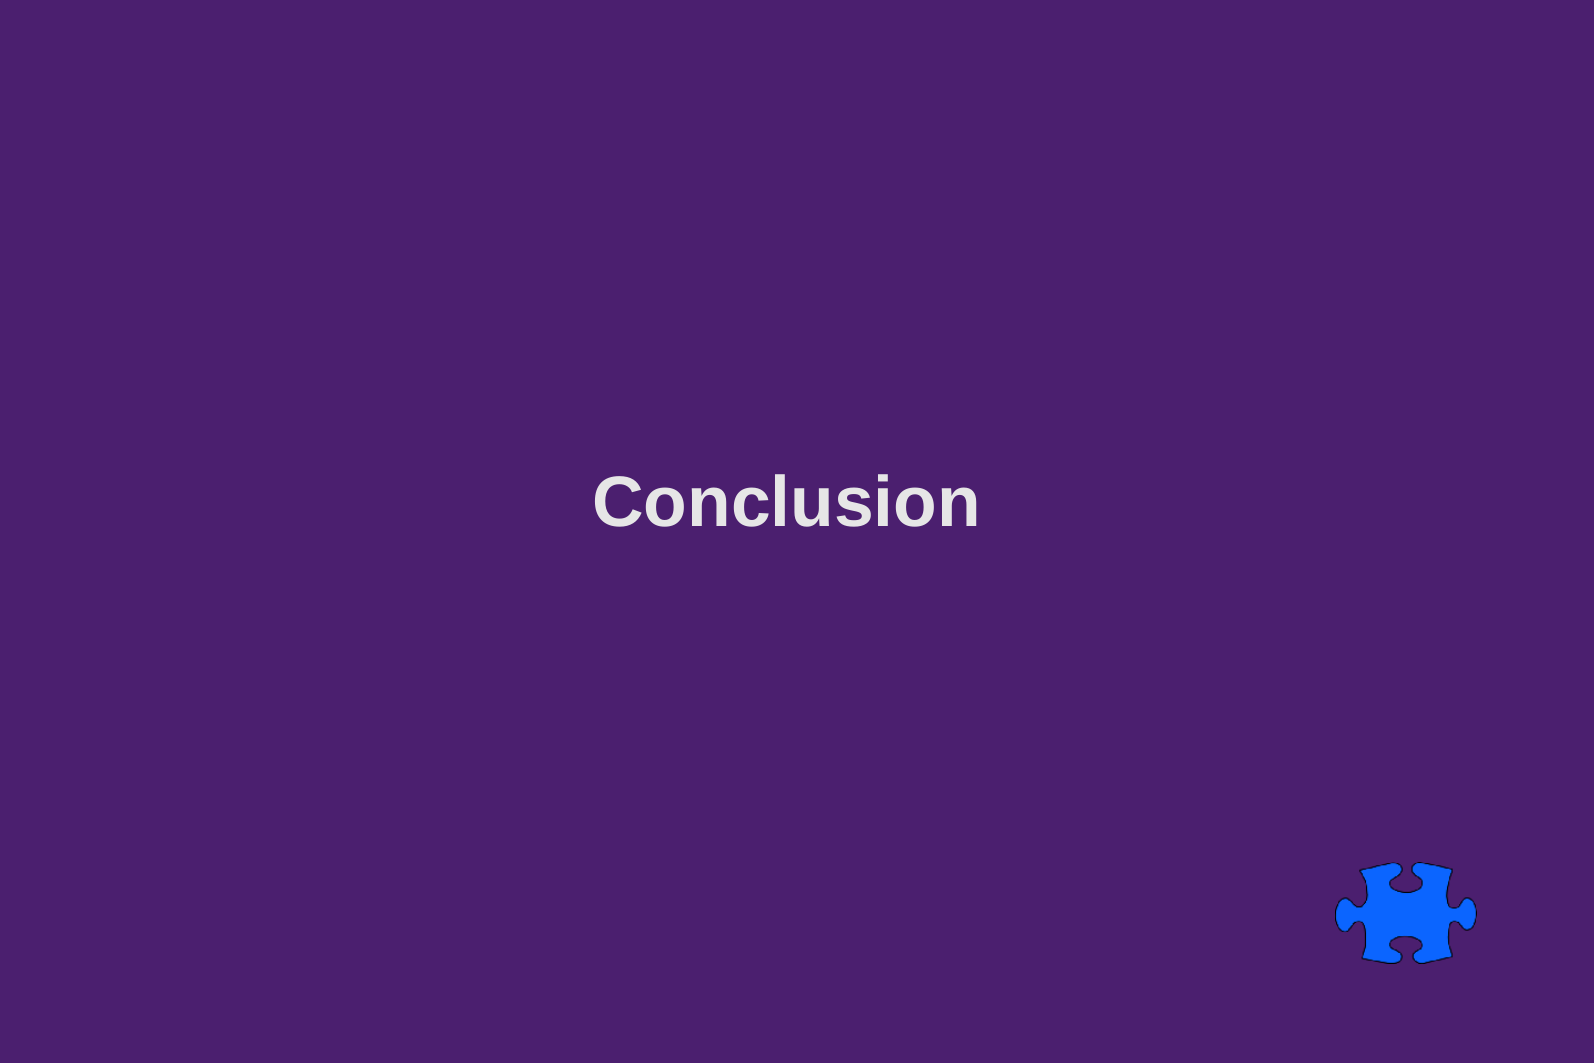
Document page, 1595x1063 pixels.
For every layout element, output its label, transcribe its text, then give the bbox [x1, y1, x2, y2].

title Conclusion [106, 413, 1468, 591]
picture [1335, 862, 1477, 964]
